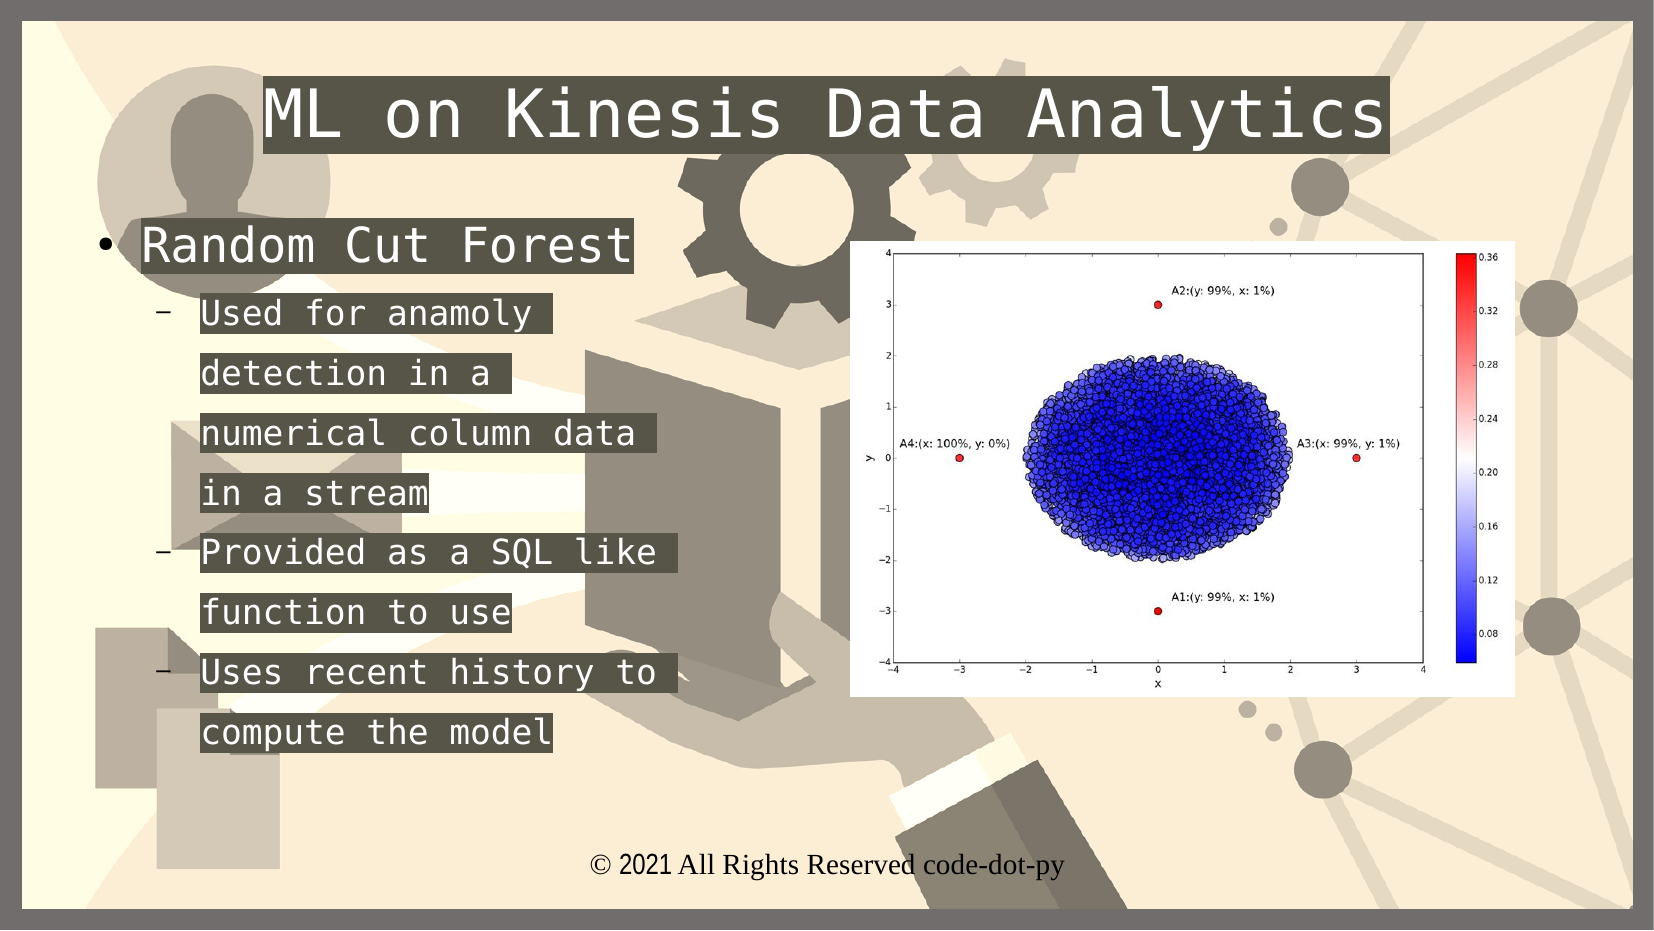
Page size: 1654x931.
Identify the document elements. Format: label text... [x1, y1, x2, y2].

title ML on Kinesis Data Analytics [82, 37, 1571, 193]
picture [0, 0, 1654, 930]
list Random Cut Forest Used for anamoly detection in a numerical column data in a stream Provided as a SQL like function to use Uses recent history to compute the model [82, 217, 1571, 758]
